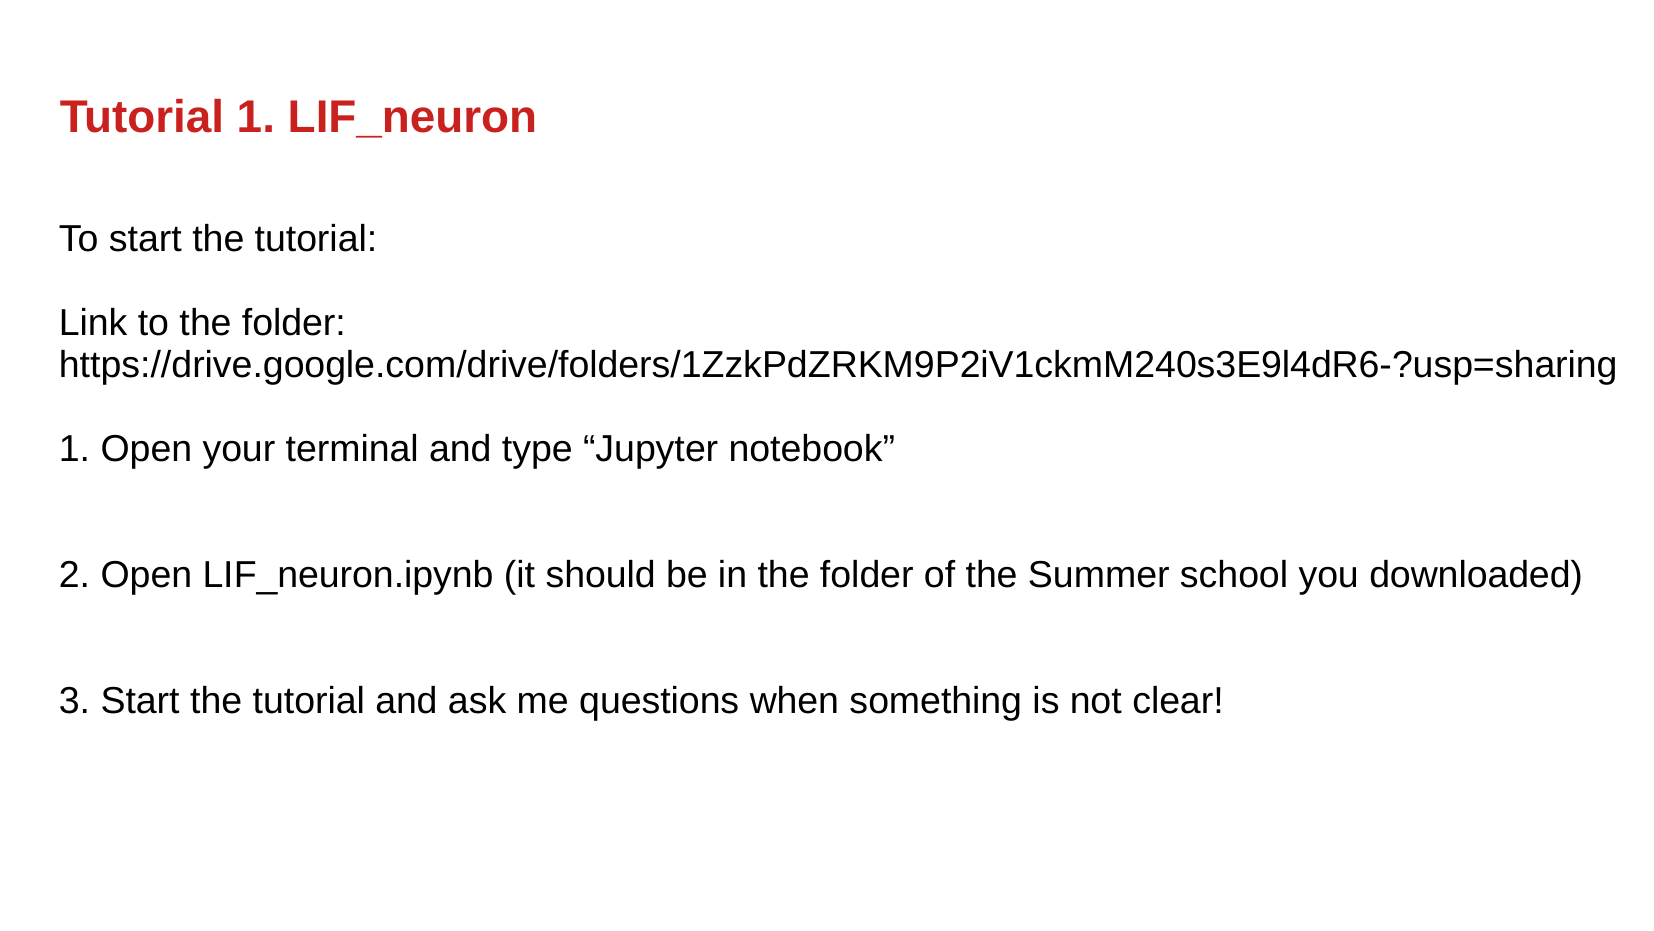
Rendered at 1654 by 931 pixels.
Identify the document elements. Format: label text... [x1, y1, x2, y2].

text_box Tutorial 1. LIF_neuron [45, 83, 976, 202]
text_box To start the tutorial: Link to the folder: https://drive.google.com/drive/folders/1ZzkPdZRKM9P2iV1ckmM240s3E9l4dR6-?usp=sharing 1. Open your terminal and type “Jupyter notebook” 2. Open LIF_neuron.ipynb (it should be in the folder of the Summer school you downloaded) 3. Start the tutorial and ask me questions when something is not clear! [44, 210, 1636, 897]
